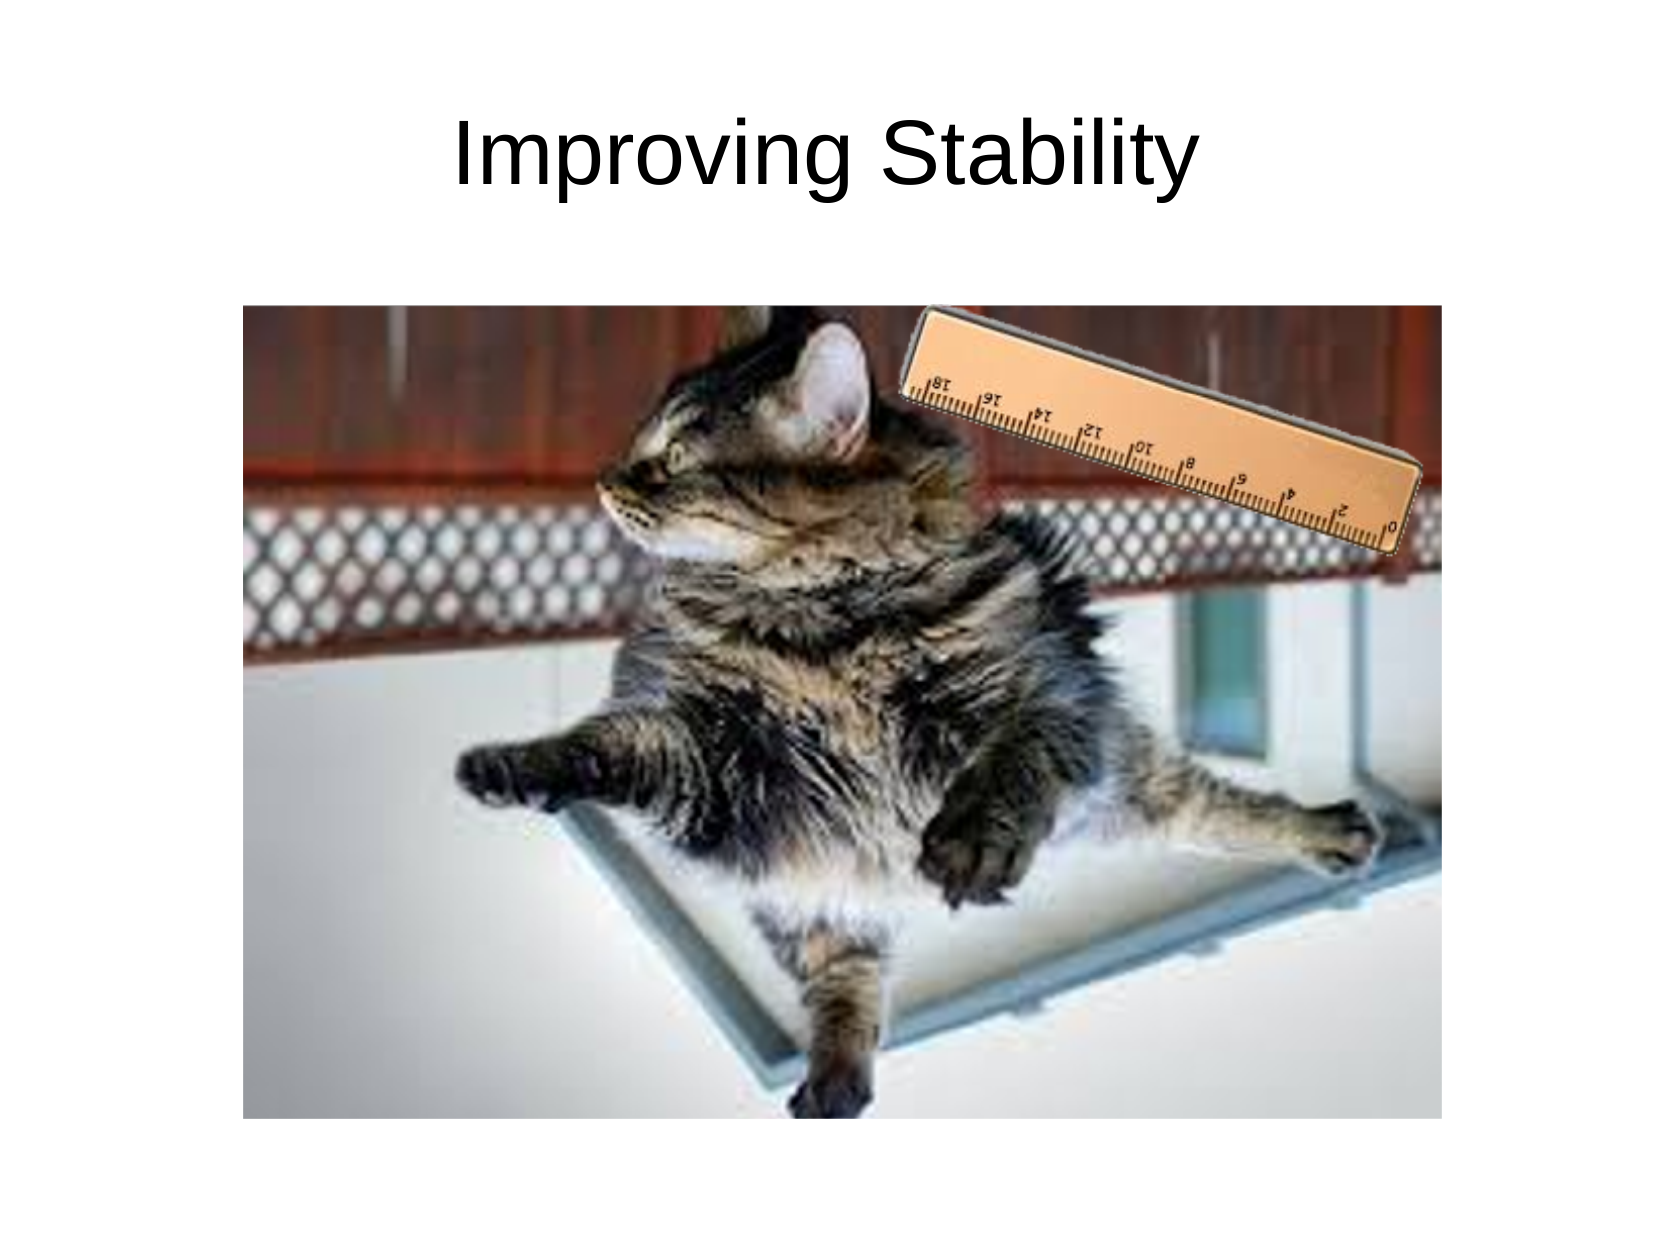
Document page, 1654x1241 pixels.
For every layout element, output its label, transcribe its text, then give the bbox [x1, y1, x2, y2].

picture [242, 304, 1442, 1119]
title Improving Stability [82, 49, 1571, 257]
